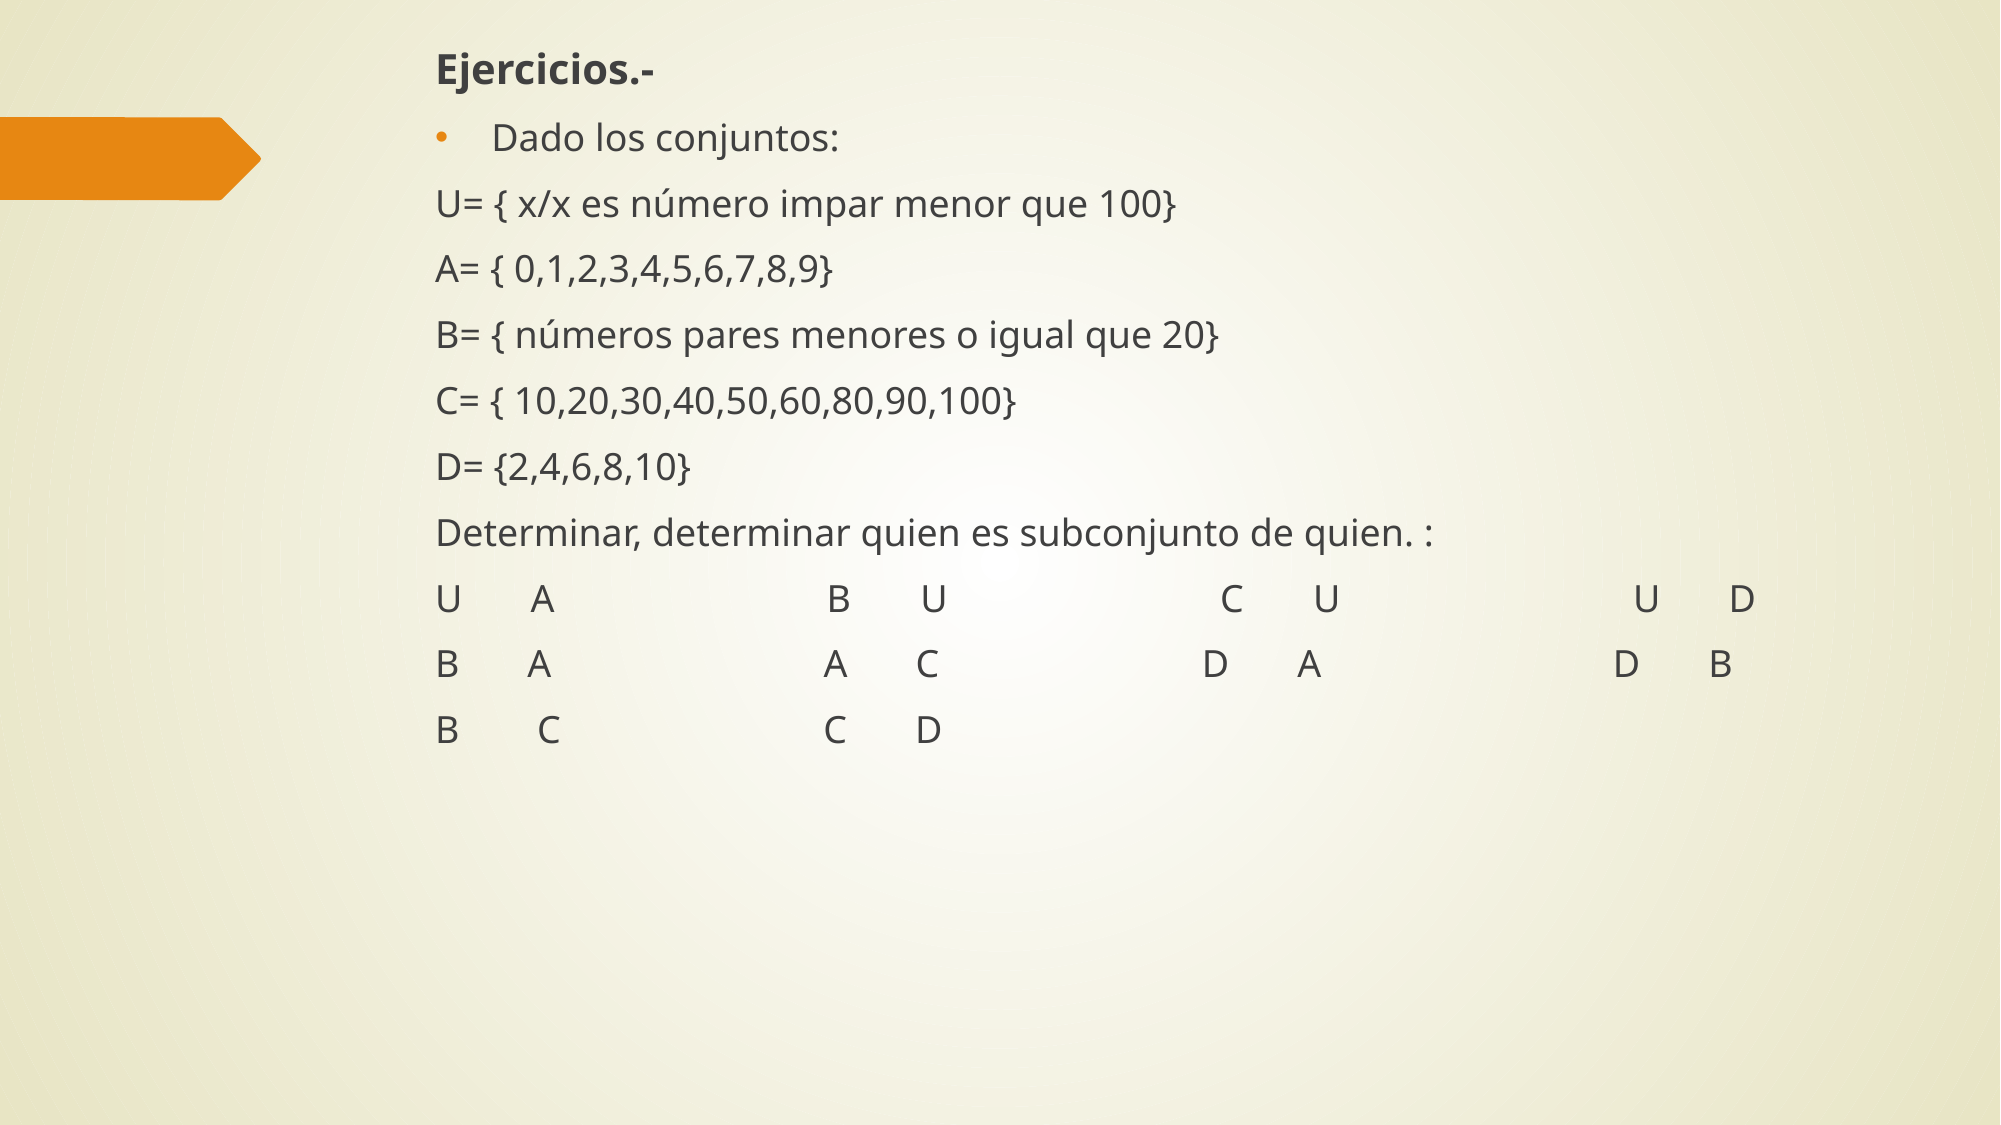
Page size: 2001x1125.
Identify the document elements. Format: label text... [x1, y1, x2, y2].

list Ejercicios.- Dado los conjuntos: U= { x/x es número impar menor que 100} A= { 0,1,2,3,4,5,6,7,8,9} B= { números pares menores o igual que 20} C= { 10,20,30,40,50,60,80,90,100} D= {2,4,6,8,10} Determinar, determinar quien es subconjunto de quien. : U A B U C U U D B A A C D A D B B C C D [420, 35, 1952, 1090]
